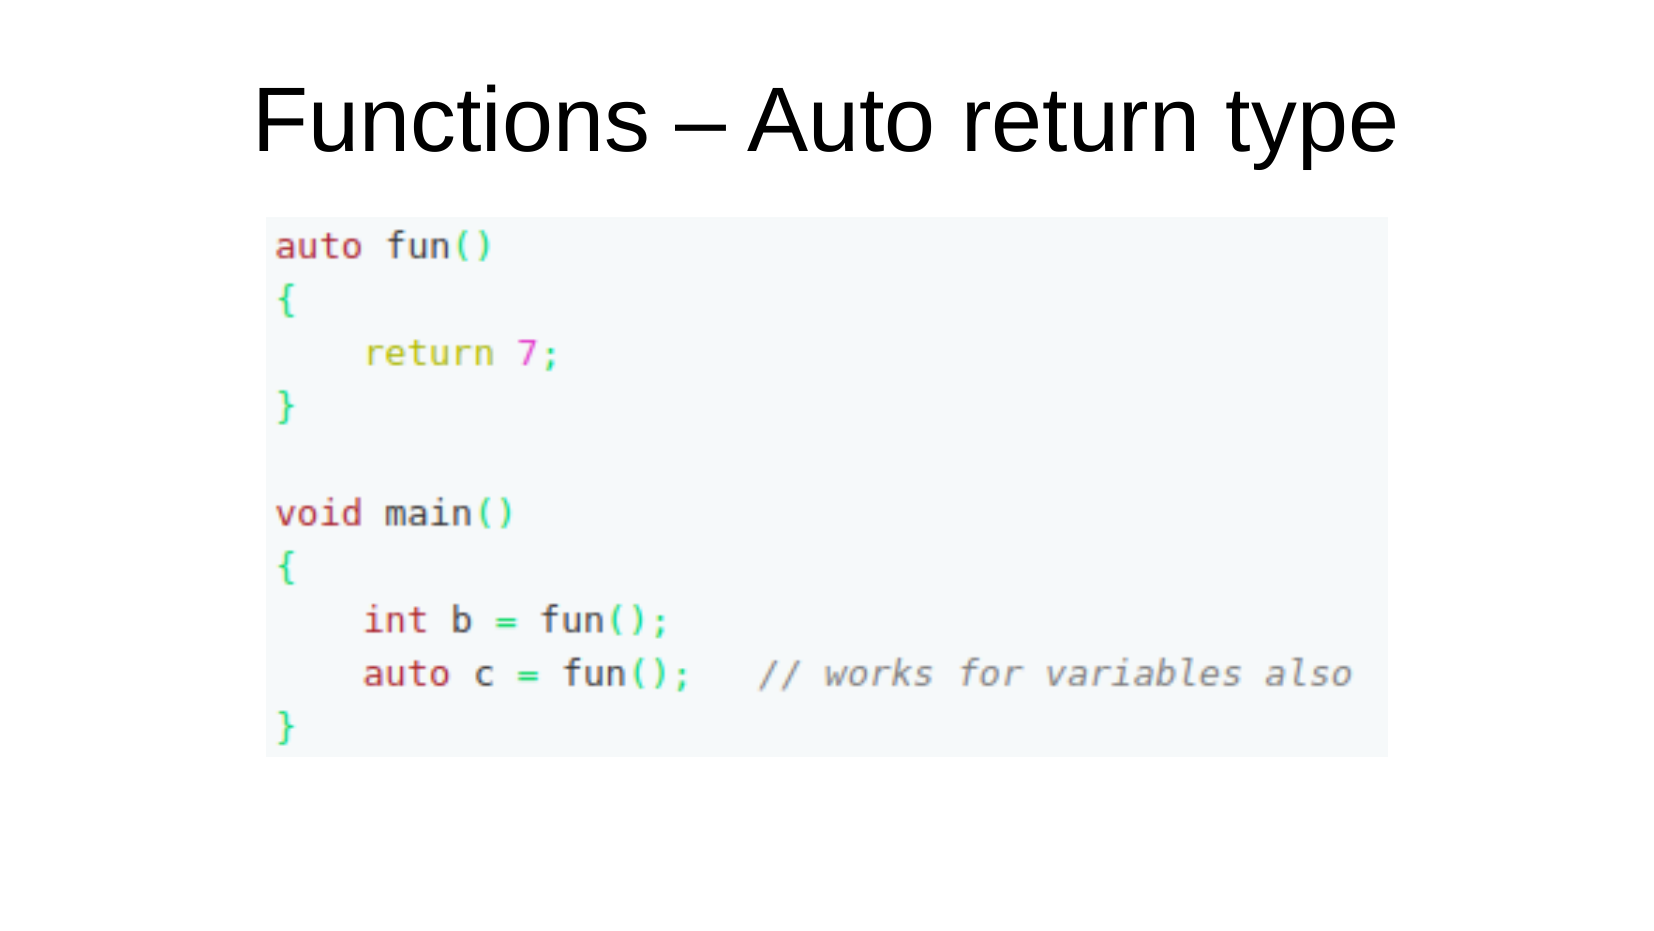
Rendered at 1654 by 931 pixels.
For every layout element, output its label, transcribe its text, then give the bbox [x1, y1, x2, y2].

title Functions – Auto return type [82, 37, 1571, 193]
picture [266, 217, 1388, 757]
